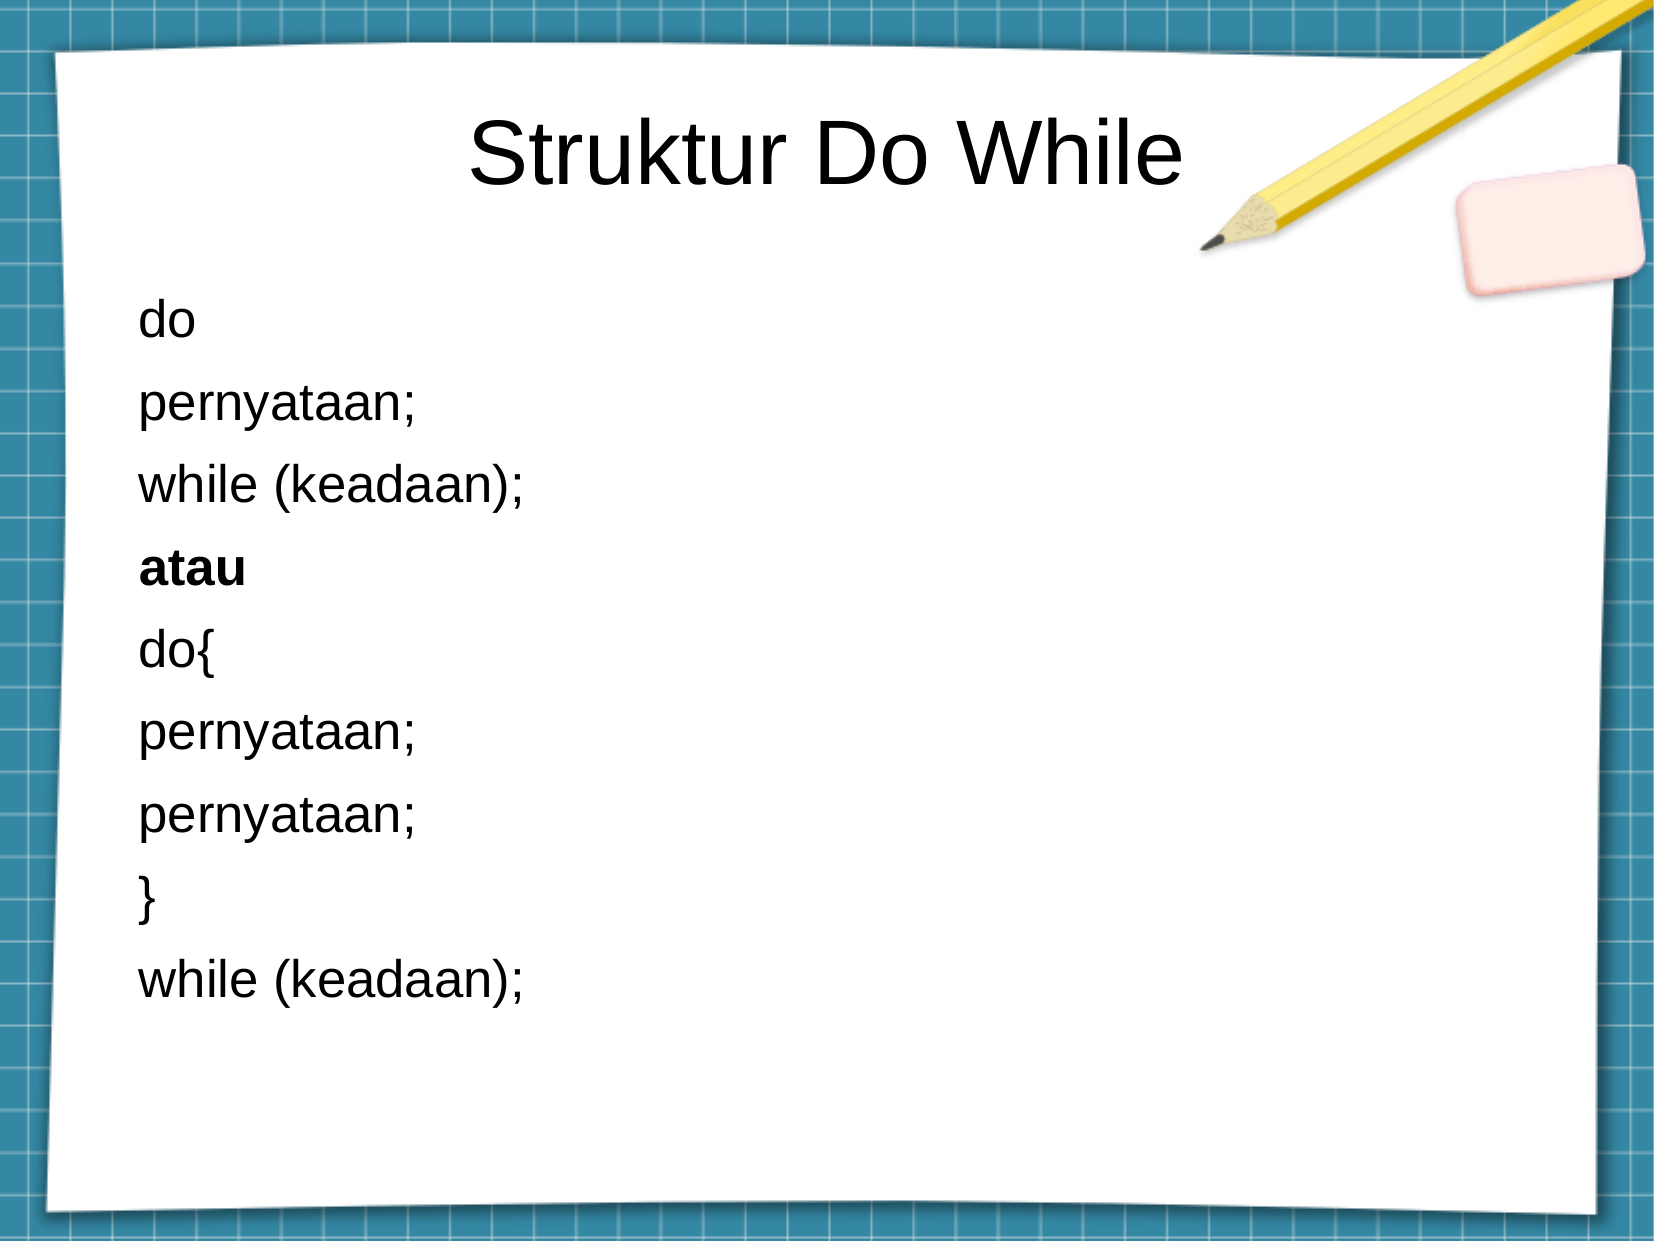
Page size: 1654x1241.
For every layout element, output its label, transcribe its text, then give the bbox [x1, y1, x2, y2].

title Struktur Do While [82, 49, 1571, 257]
picture [0, 0, 1654, 1241]
list do pernyataan; while (keadaan); atau do{ pernyataan; pernyataan; } while (keadaan); [82, 290, 1571, 1010]
